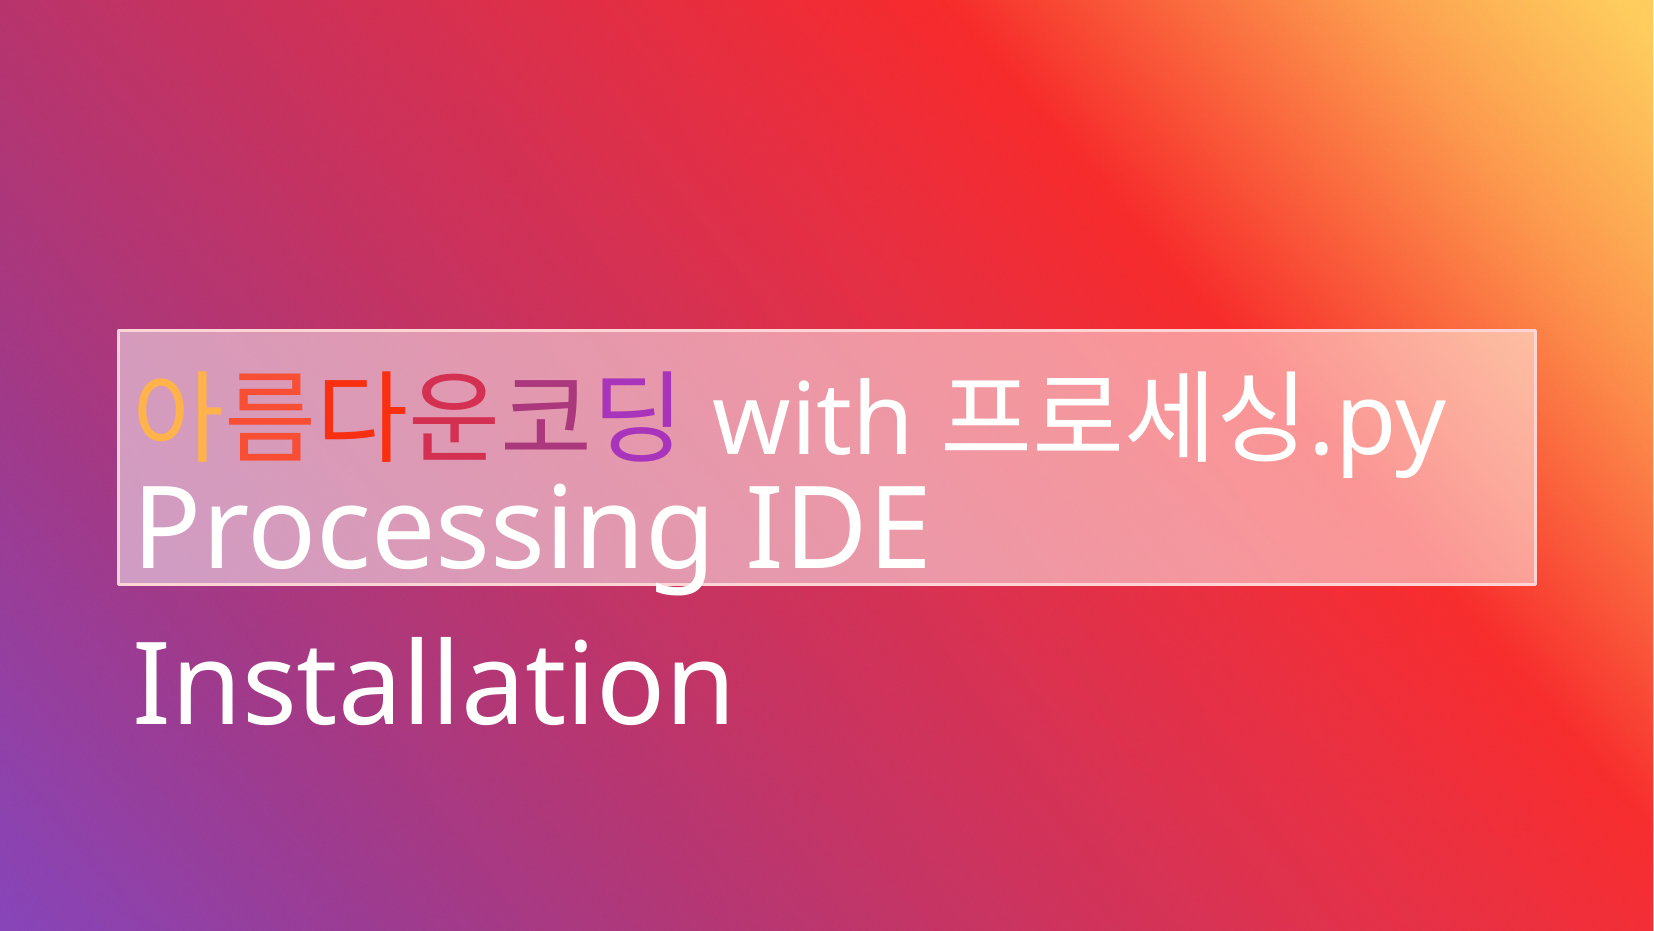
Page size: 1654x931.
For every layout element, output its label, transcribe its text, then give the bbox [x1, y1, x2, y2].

text_box Processing IDE Installation [118, 438, 1536, 585]
text_box 아름다운코딩 with 프로세싱.py [118, 330, 1536, 438]
text_box 아름다운코딩 with 프로세싱.py [118, 585, 1536, 626]
picture [0, 0, 1654, 931]
